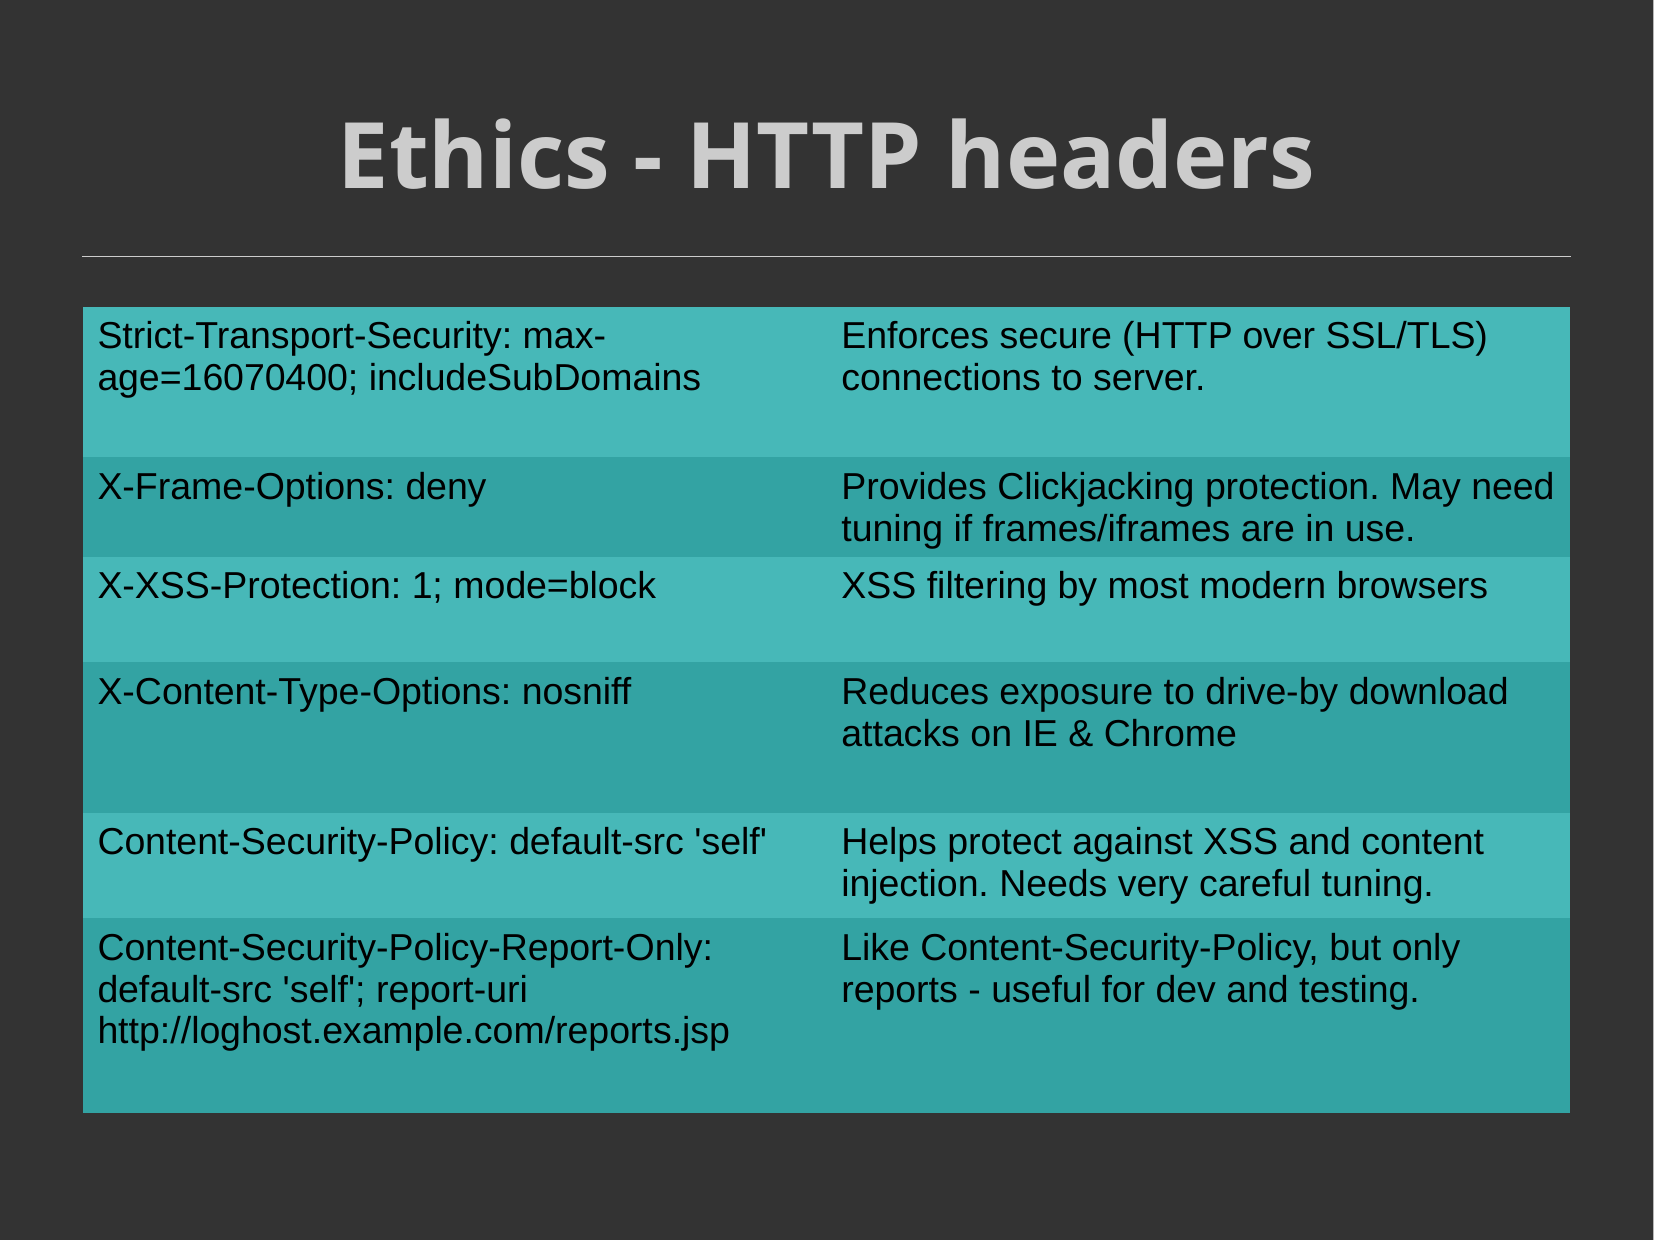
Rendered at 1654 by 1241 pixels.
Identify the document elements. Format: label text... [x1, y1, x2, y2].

table_cell XSS filtering by most modern browsers [827, 557, 1570, 662]
table_header Enforces secure (HTTP over SSL/TLS) connections to server. [827, 307, 1570, 457]
table_cell X-Content-Type-Options: nosniff [83, 662, 827, 813]
title Ethics - HTTP headers [82, 49, 1571, 257]
table_cell X-Frame-Options: deny [83, 457, 827, 557]
table_header Strict-Transport-Security: max-age=16070400; includeSubDomains [83, 307, 827, 457]
table_cell Like Content-Security-Policy, but only reports - useful for dev and testing. [827, 918, 1570, 1113]
table_cell Content-Security-Policy-Report-Only: default-src 'self'; report-uri http://loghost.example.com/reports.jsp [83, 918, 827, 1113]
table_cell Provides Clickjacking protection. May need tuning if frames/iframes are in use. [827, 457, 1570, 557]
table_cell Content-Security-Policy: default-src 'self' [83, 813, 827, 918]
table_cell X-XSS-Protection: 1; mode=block [83, 557, 827, 662]
table_cell Reduces exposure to drive-by download attacks on IE & Chrome [827, 662, 1570, 813]
table_cell Helps protect against XSS and content injection. Needs very careful tuning. [827, 813, 1570, 918]
